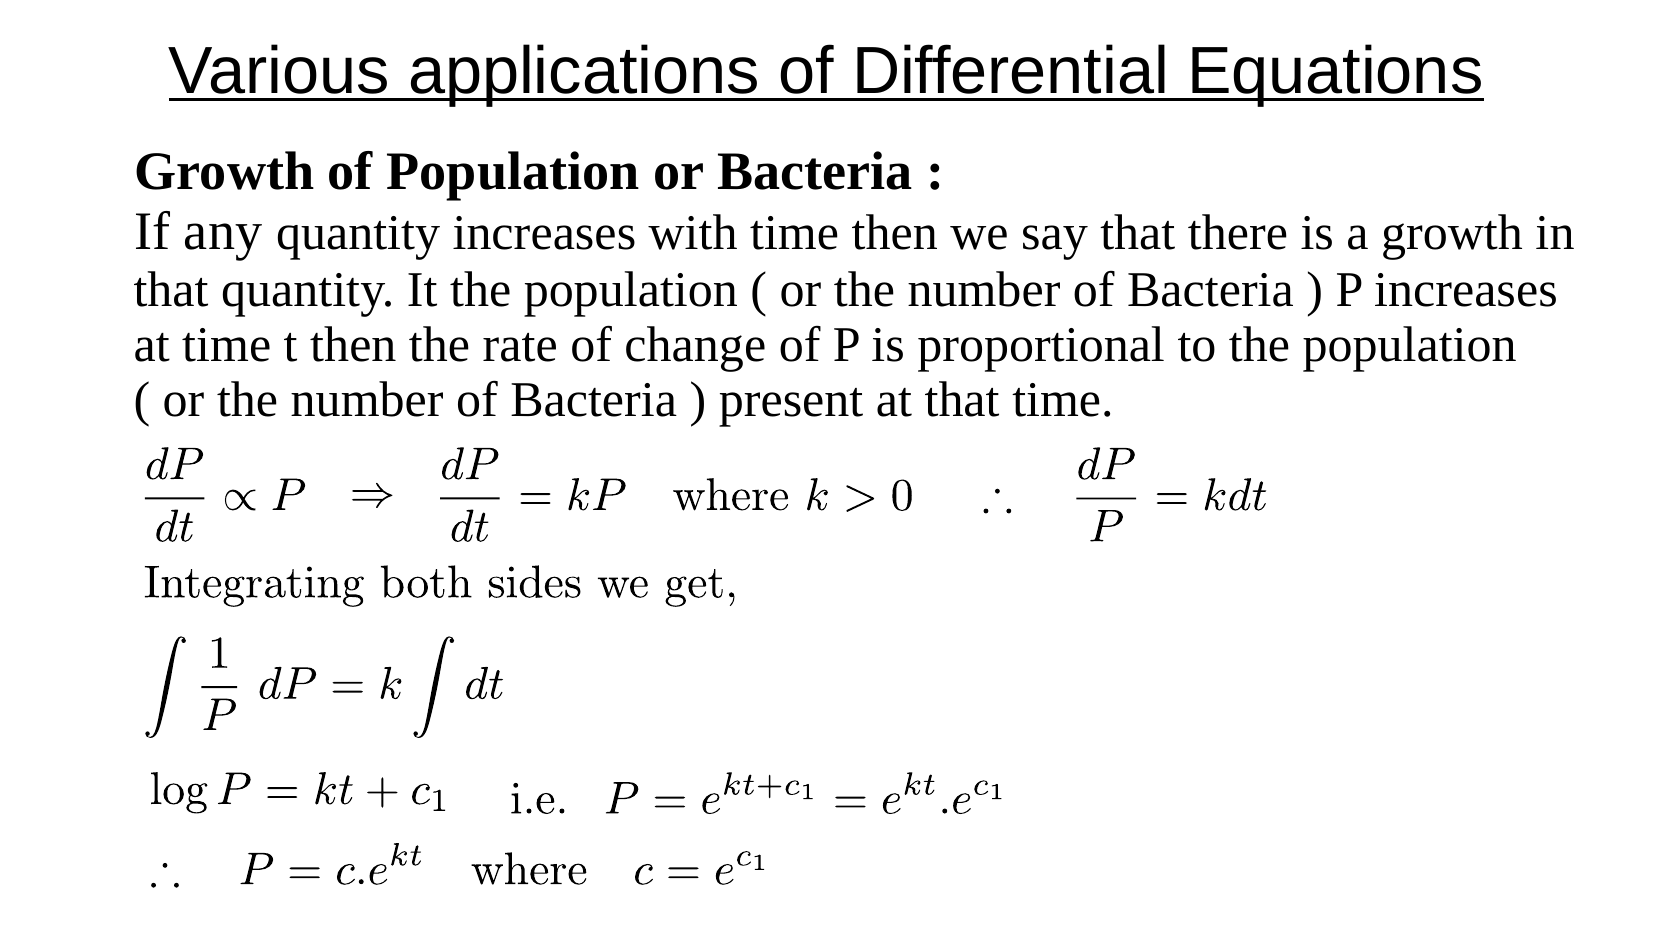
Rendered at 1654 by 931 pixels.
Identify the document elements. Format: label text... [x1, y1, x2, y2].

text_box [983, 447, 1267, 542]
text_box [144, 565, 735, 607]
text_box [351, 482, 393, 508]
subtitle Growth of Population or Bacteria : If any quantity increases with time then we say that there is a growth in that quantity. It the population ( or the number of Bacteria ) P increases at time t then the rate of change of P is proportional to the population ( or the number of Bacteria ) present at that time. [47, 141, 1607, 896]
text_box [144, 447, 306, 542]
text_box [144, 636, 504, 738]
text_box [151, 843, 765, 888]
text_box [151, 772, 446, 814]
title Various applications of Differential Equations [82, 23, 1571, 119]
text_box [511, 772, 1002, 815]
text_box [440, 447, 912, 542]
